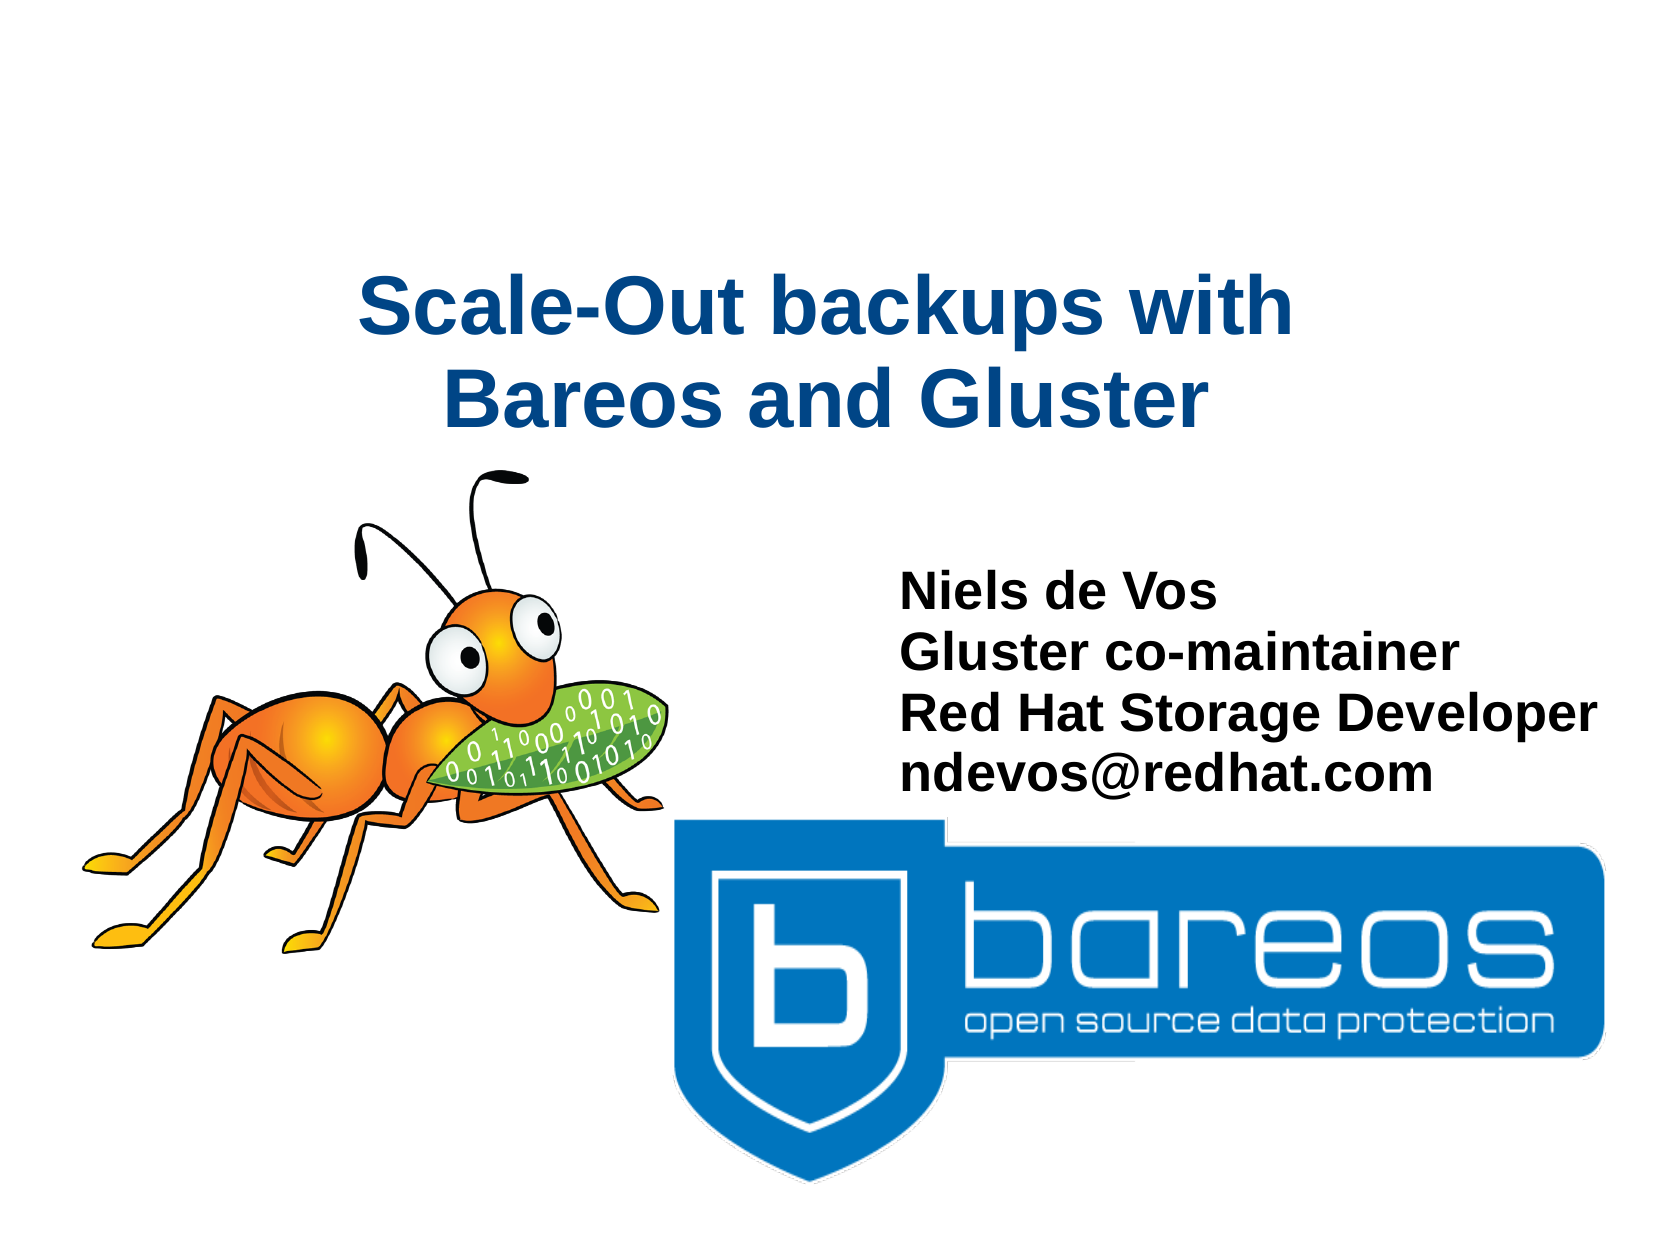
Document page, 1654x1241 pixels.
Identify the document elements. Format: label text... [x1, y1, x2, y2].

picture [74, 464, 1607, 1188]
subtitle Scale-Out backups with Bareos and Gluster [82, 259, 1571, 446]
text_box Niels de Vos Gluster co-maintainer Red Hat Storage Developer ndevos@redhat.com [885, 553, 1621, 932]
